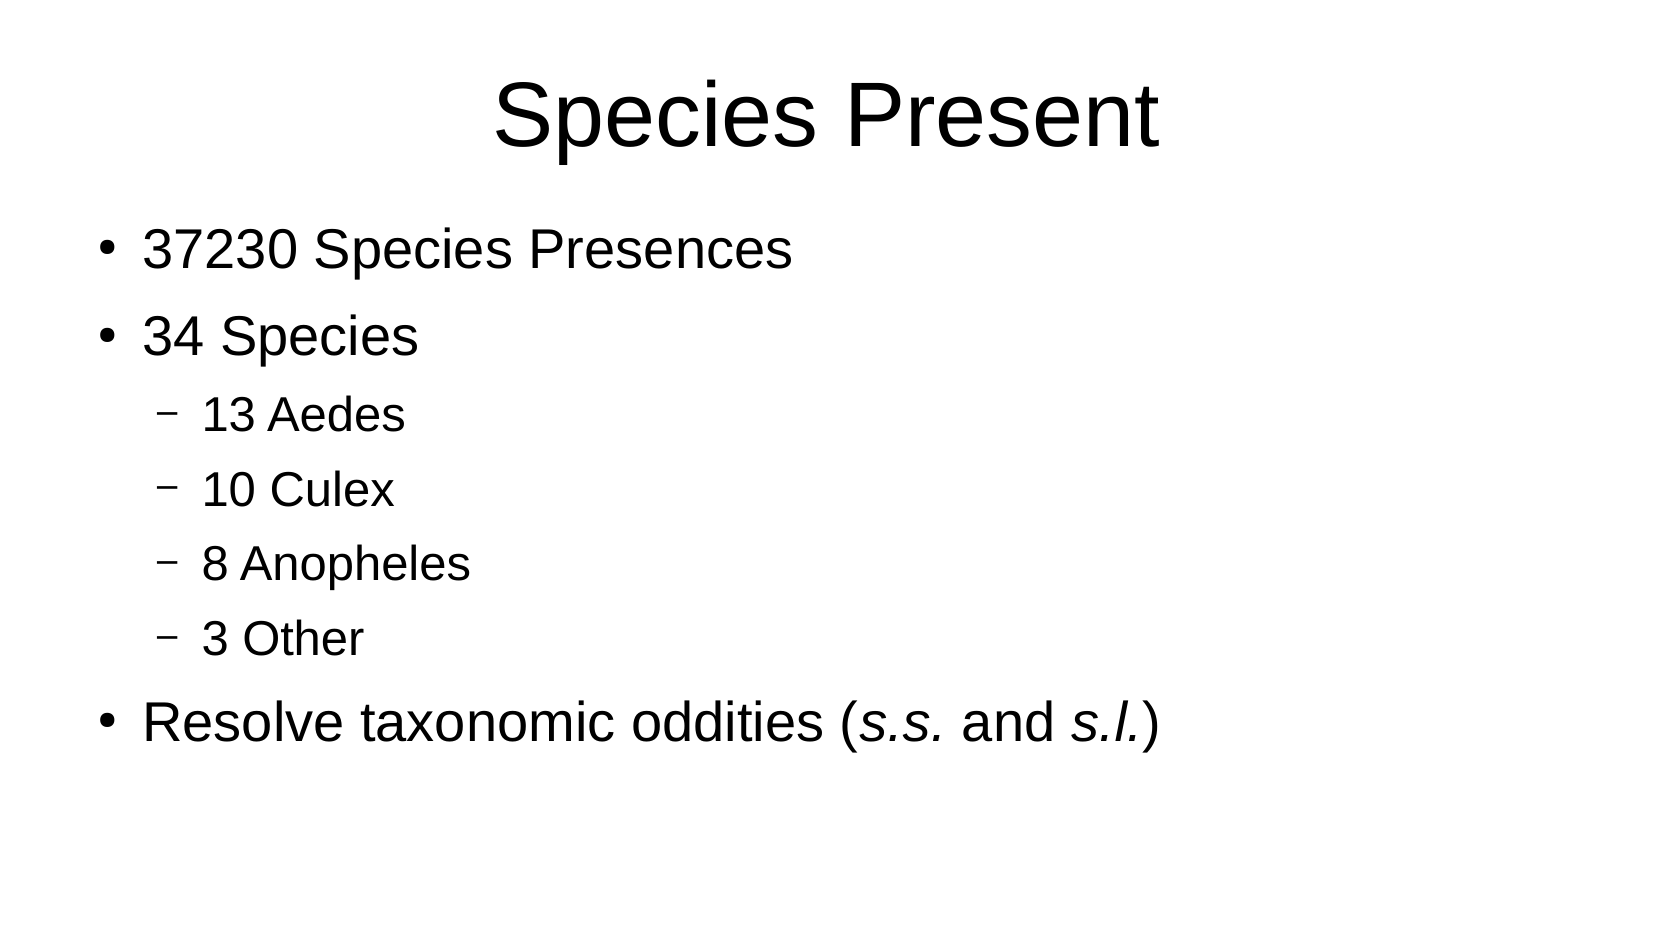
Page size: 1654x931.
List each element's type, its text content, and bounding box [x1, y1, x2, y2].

title Species Present [82, 37, 1571, 193]
list 37230 Species Presences 34 Species 13 Aedes 10 Culex 8 Anopheles 3 Other Resolve taxonomic oddities (s.s. and s.l.) [82, 217, 1571, 758]
